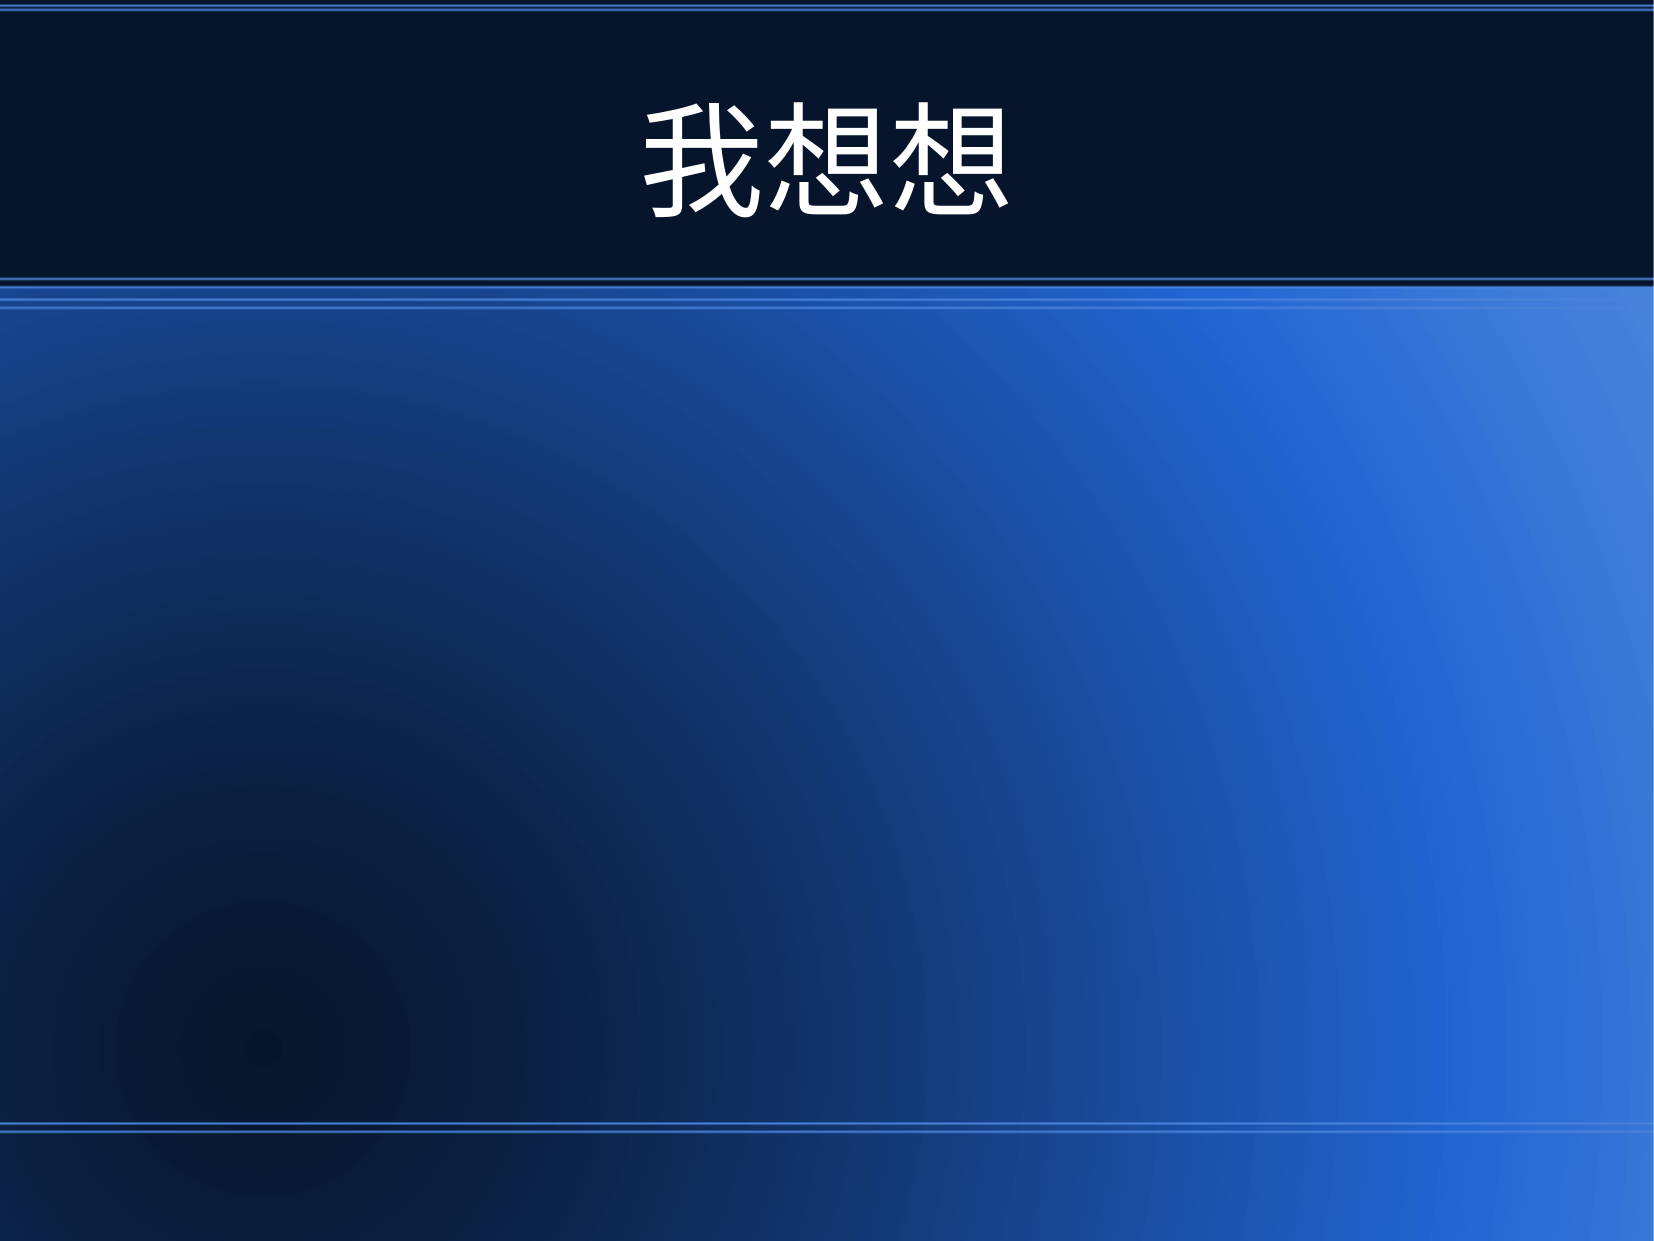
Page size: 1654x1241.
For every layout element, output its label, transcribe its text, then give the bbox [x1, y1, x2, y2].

title 我想想 [82, 49, 1571, 257]
picture [0, 0, 1654, 1241]
